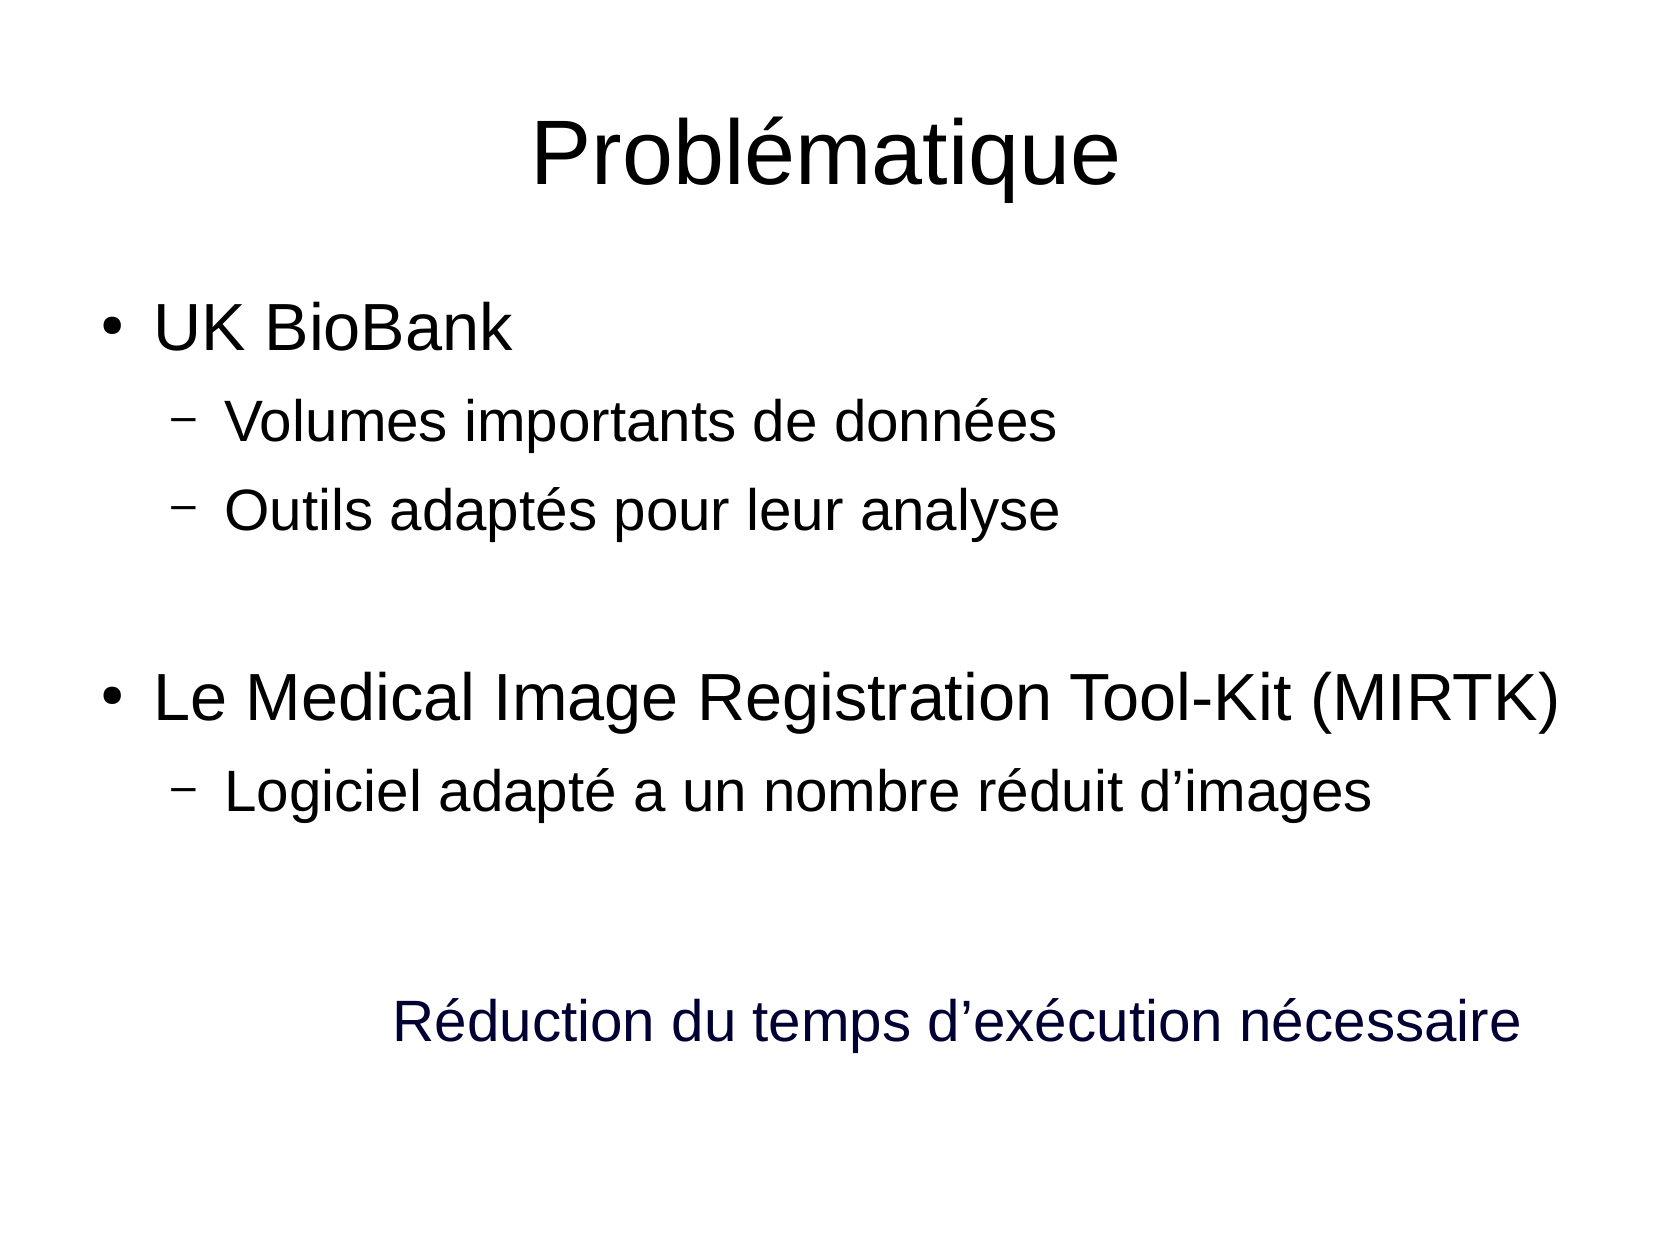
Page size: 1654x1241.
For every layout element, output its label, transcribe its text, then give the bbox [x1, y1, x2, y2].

list UK BioBank Volumes importants de données Outils adaptés pour leur analyse Le Medical Image Registration Tool-Kit (MIRTK) Logiciel adapté a un nombre réduit d’images [82, 290, 1571, 1010]
title Problématique [82, 49, 1571, 257]
text_box Réduction du temps d’exécution nécessaire [377, 956, 1539, 1087]
